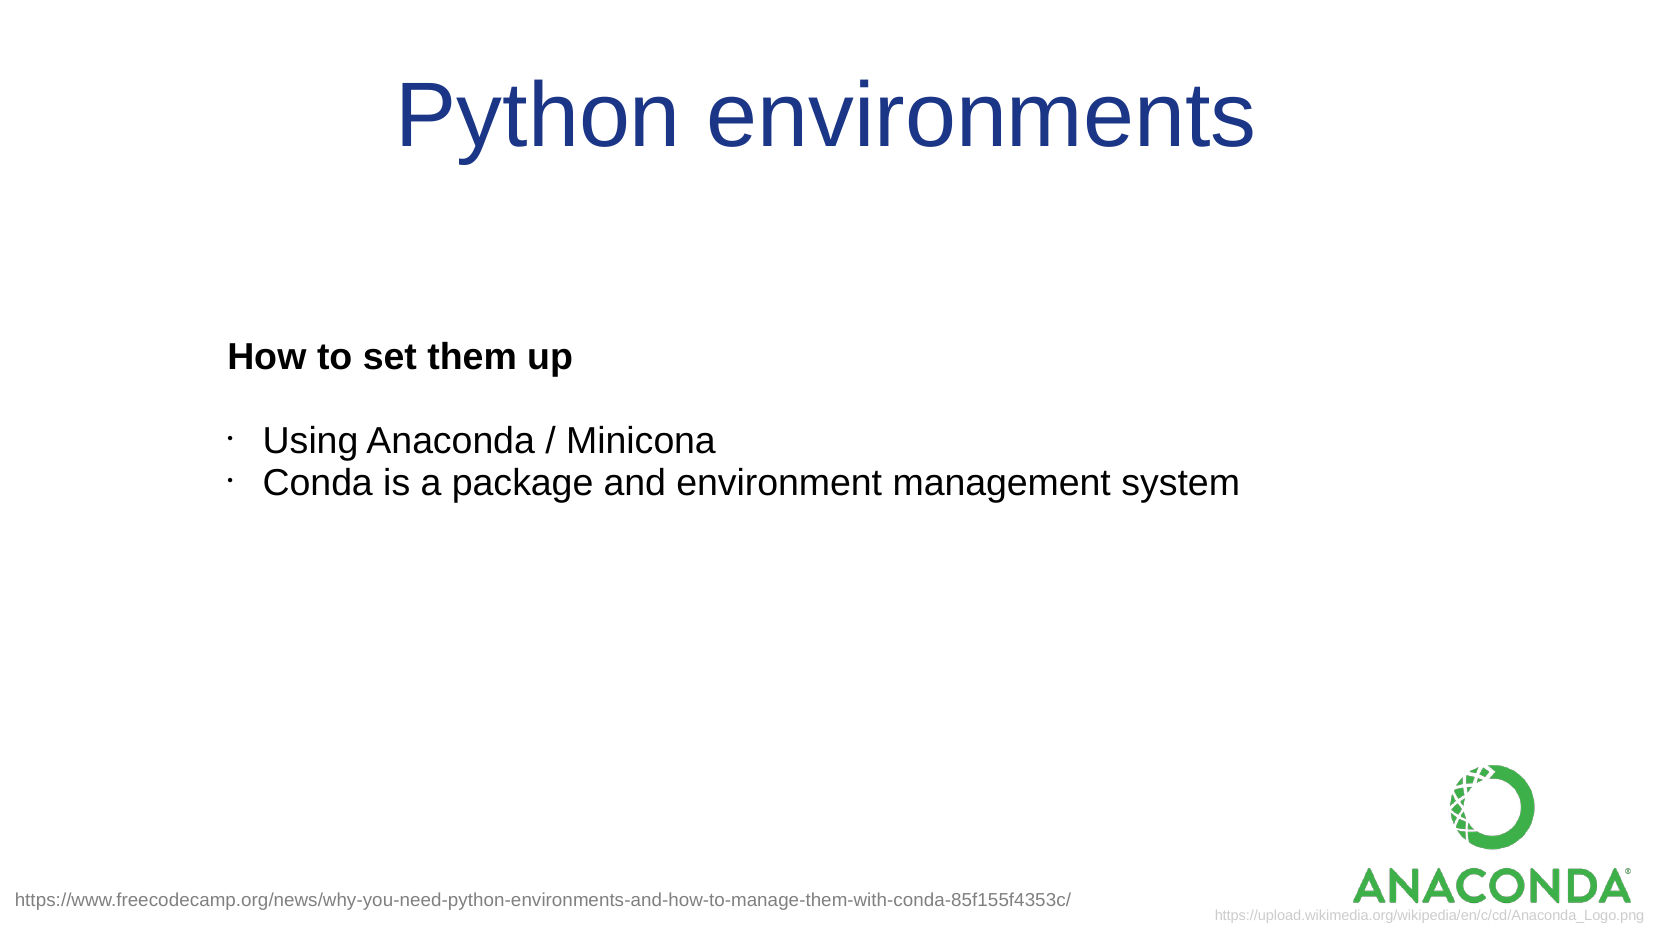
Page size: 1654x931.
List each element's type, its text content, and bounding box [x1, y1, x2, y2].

picture [1350, 762, 1636, 882]
text_box https://www.freecodecamp.org/news/why-you-need-python-environments-and-how-to-manage-them-with-conda-85f155f4353c/ [0, 882, 1651, 931]
title Python environments [82, 37, 1571, 193]
text_box How to set them up Using Anaconda / Minicona Conda is a package and environment management system [191, 150, 1654, 690]
